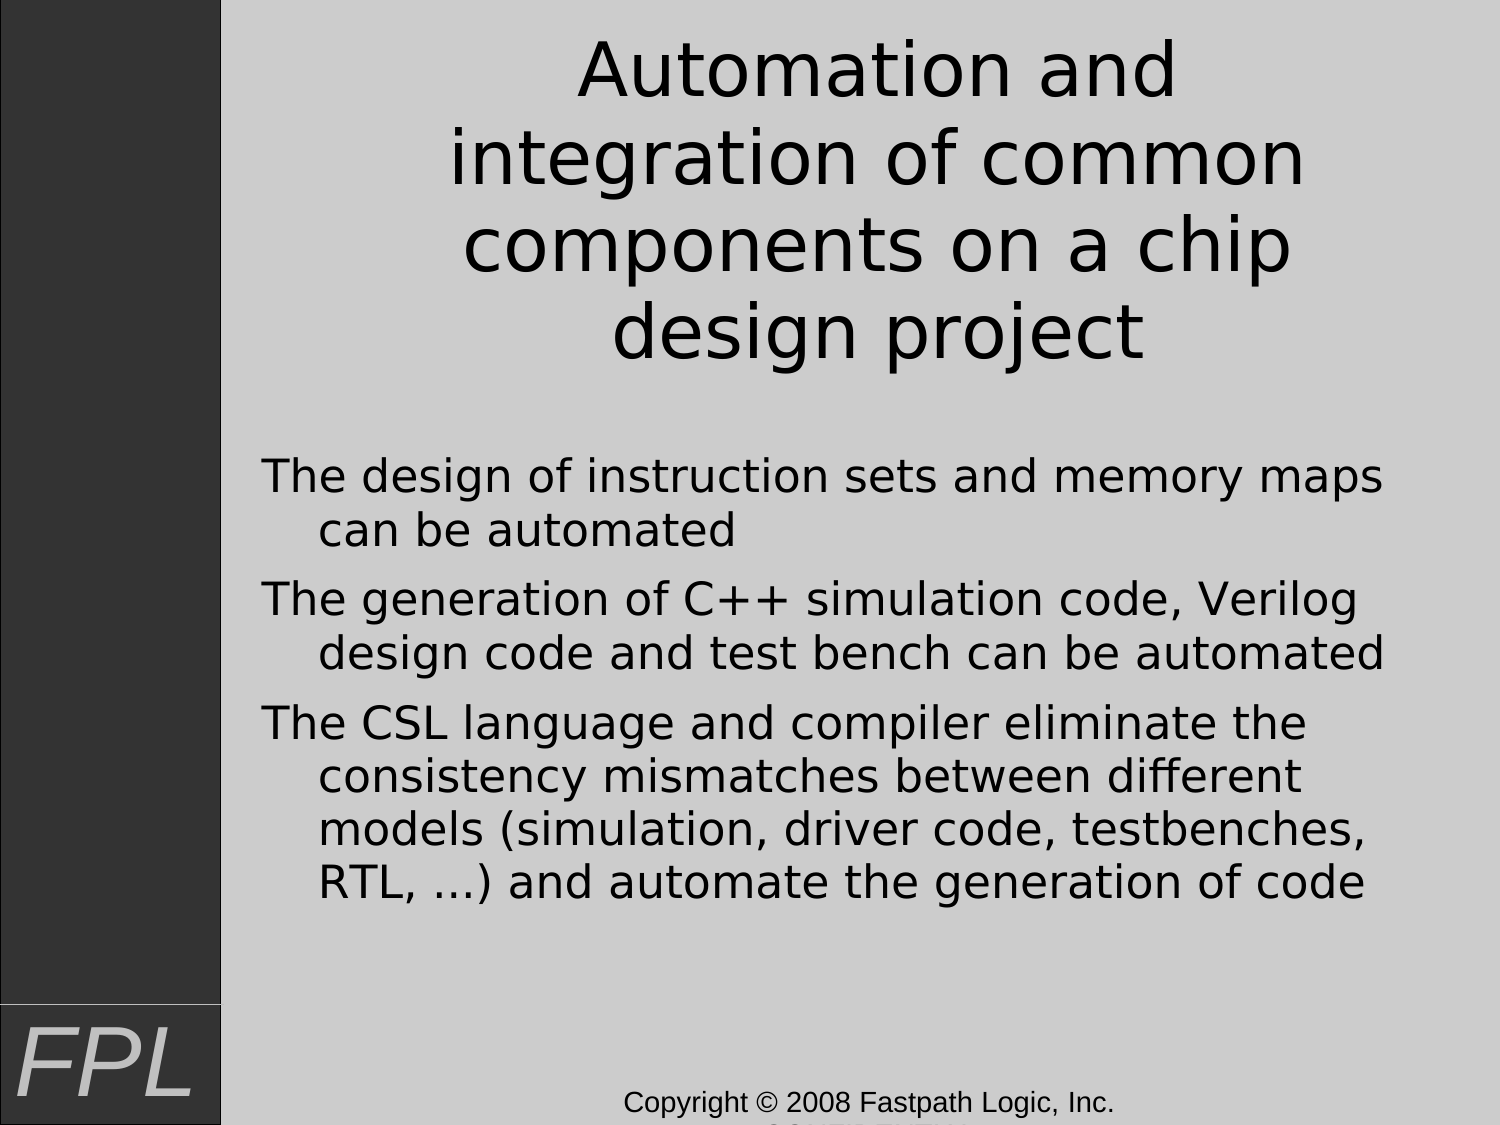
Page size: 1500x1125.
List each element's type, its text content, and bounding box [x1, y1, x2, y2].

list The design of instruction sets and memory maps can be automated The generation of C++ simulation code, Verilog design code and test bench can be automated The CSL language and compiler eliminate the consistency mismatches between different models (simulation, driver code, testbenches, RTL, ...) and automate the generation of code [261, 380, 1452, 939]
title Automation and integration of common components on a chip design project [378, 27, 1379, 377]
